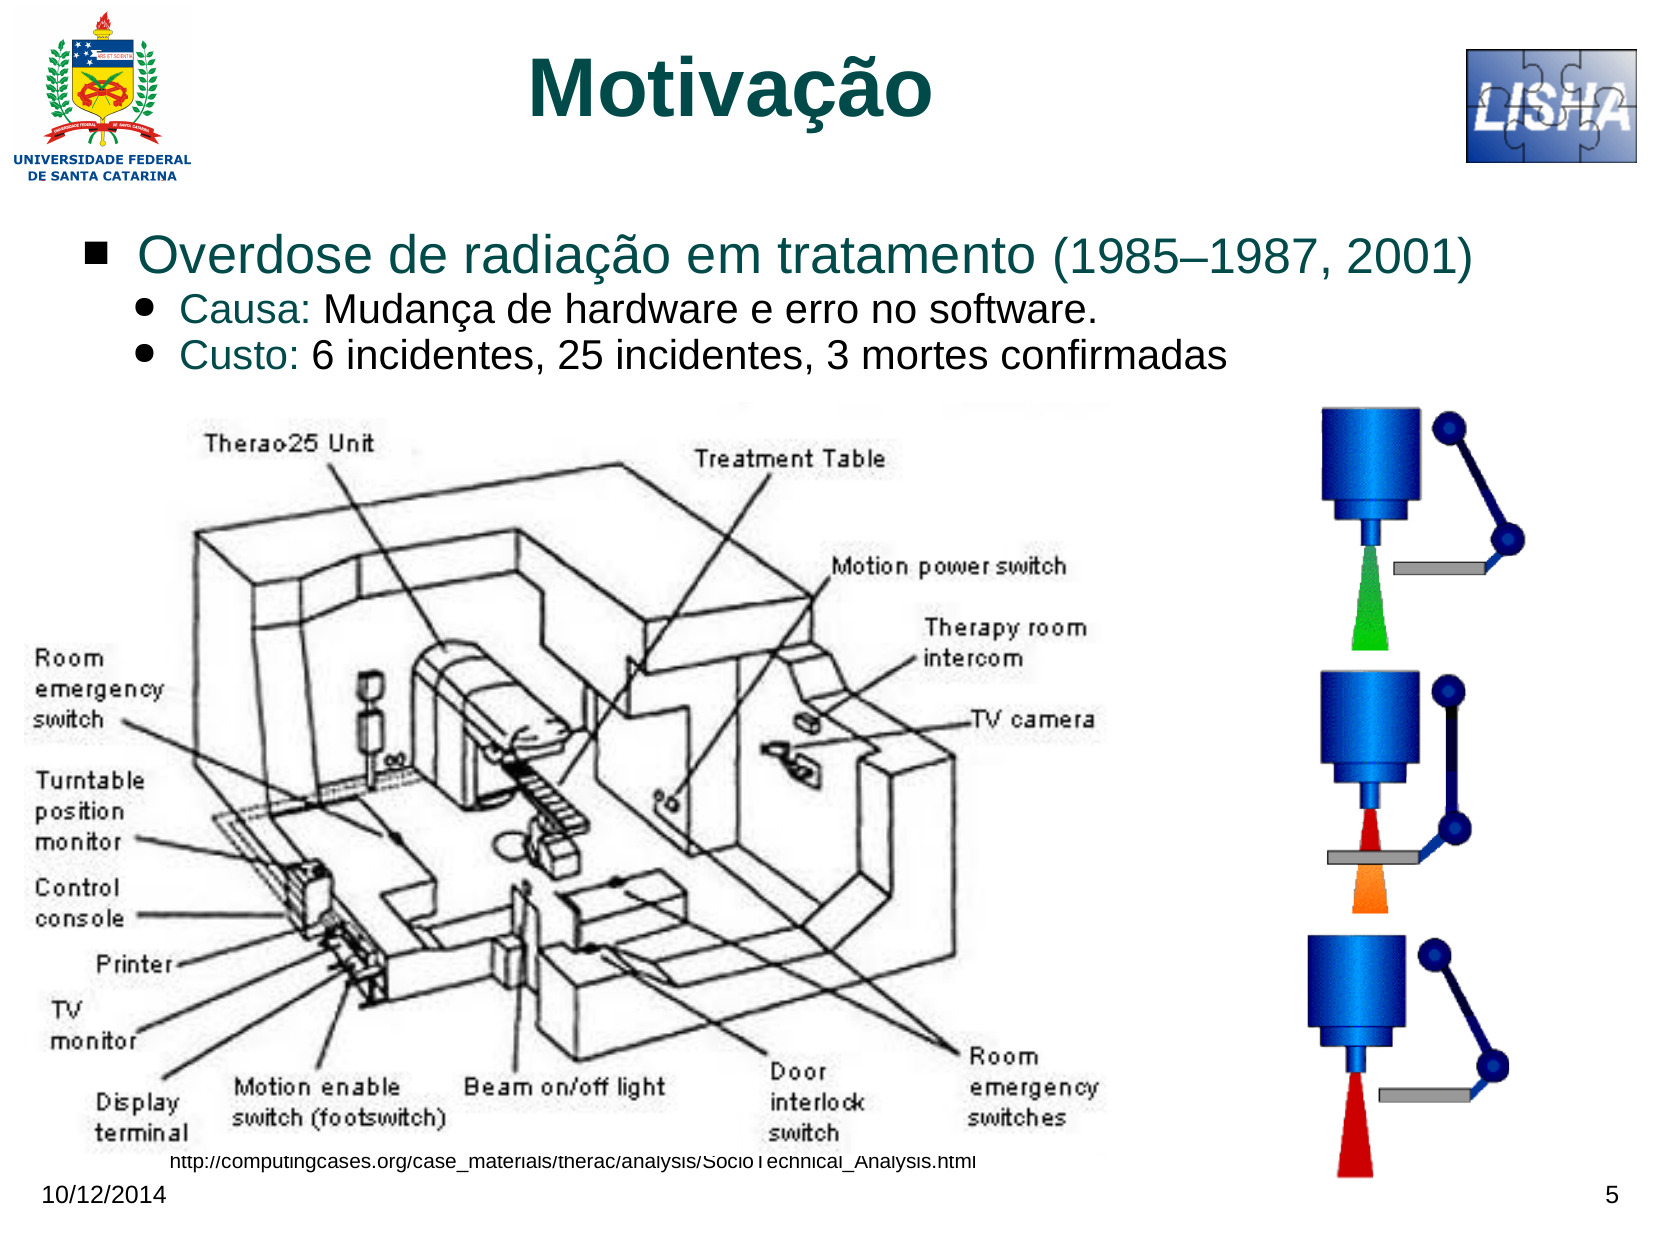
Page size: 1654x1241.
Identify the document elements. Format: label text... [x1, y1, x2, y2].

picture [1307, 932, 1510, 1181]
picture [1295, 669, 1477, 918]
picture [13, 6, 191, 181]
text_box http://computingcases.org/case_materials/therac/analysis/SocioTechnical_Analysis.html [0, 1149, 1359, 1217]
picture [1304, 406, 1557, 655]
title Motivação [37, 37, 1426, 151]
list Overdose de radiação em tratamento (1985–1987, 2001) Causa: Mudança de hardware e erro no software. Custo: 6 incidentes, 25 incidentes, 3 mortes confirmadas [37, 225, 1506, 1149]
picture [24, 402, 1110, 1156]
picture [1466, 49, 1637, 163]
